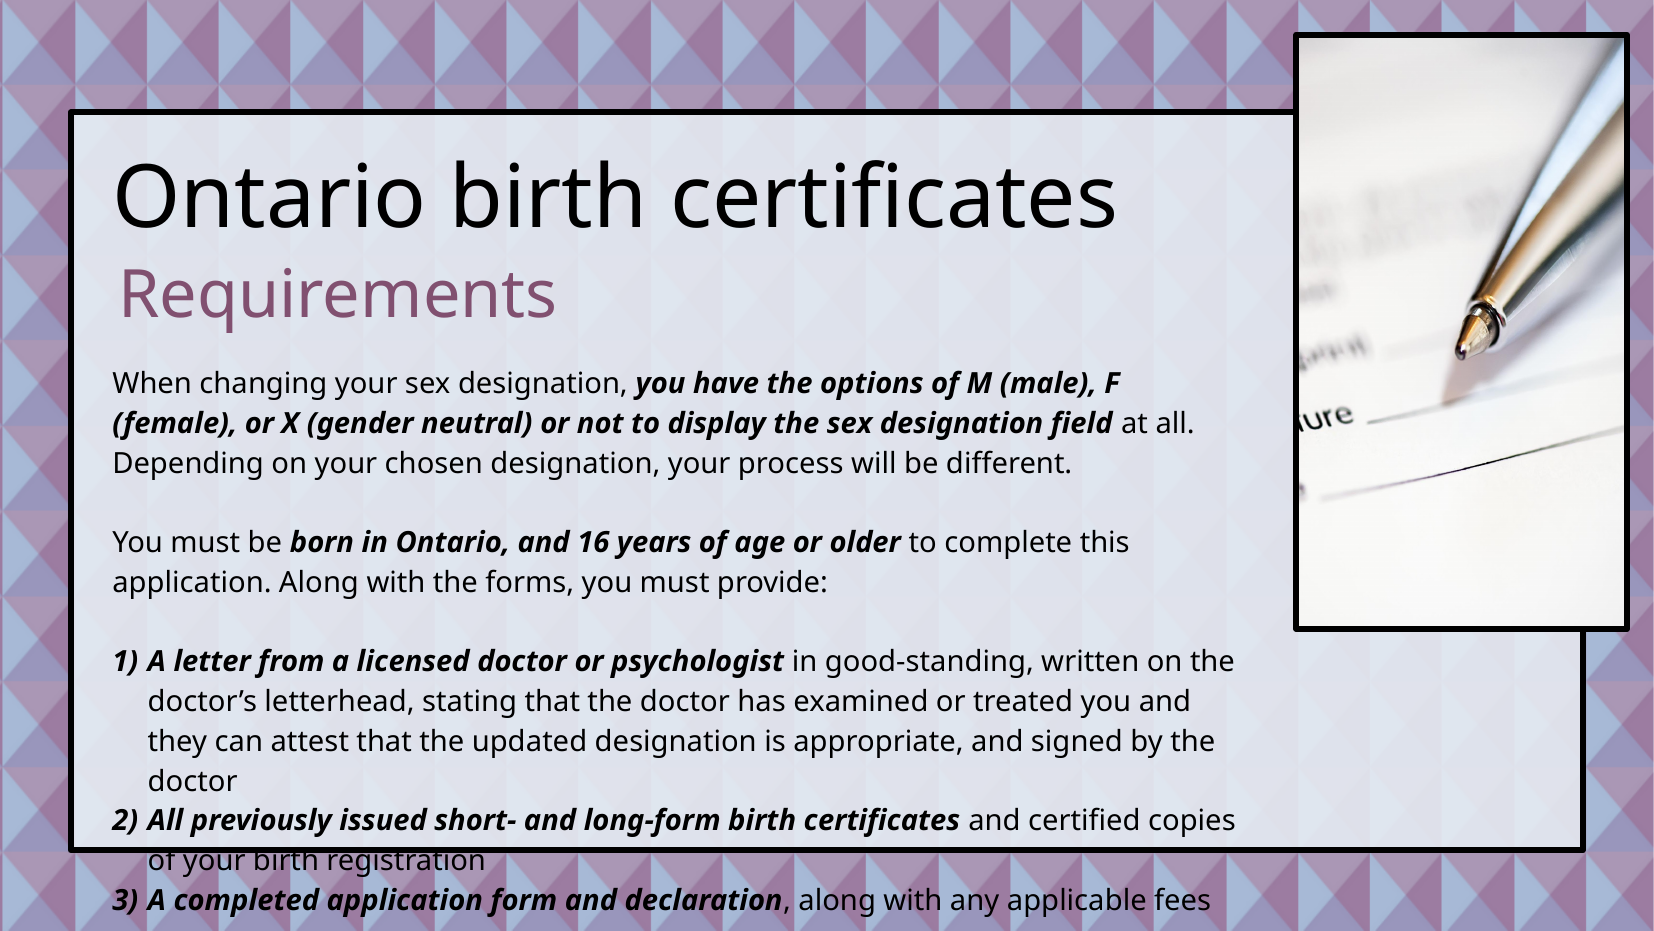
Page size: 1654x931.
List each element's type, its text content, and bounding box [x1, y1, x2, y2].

picture [0, 0, 1654, 931]
text_box When changing your sex designation, you have the options of M (male), F (female), or X (gender neutral) or not to display the sex designation field at all. Depending on your chosen designation, your process will be different. You must be born in Ontario, and 16 years of age or older to complete this application. Along with the forms, you must provide: A letter from a licensed doctor or psychologist in good-standing, written on the doctor’s letterhead, stating that the doctor has examined or treated you and they can attest that the updated designation is appropriate, and signed by the doctor All previously issued short- and long-form birth certificates and certified copies of your birth registration A completed application form and declaration, along with any applicable fees [112, 362, 1241, 816]
text_box [70, 112, 1583, 851]
title Requirements [118, 246, 1099, 337]
title Ontario birth certificates [112, 141, 1223, 247]
